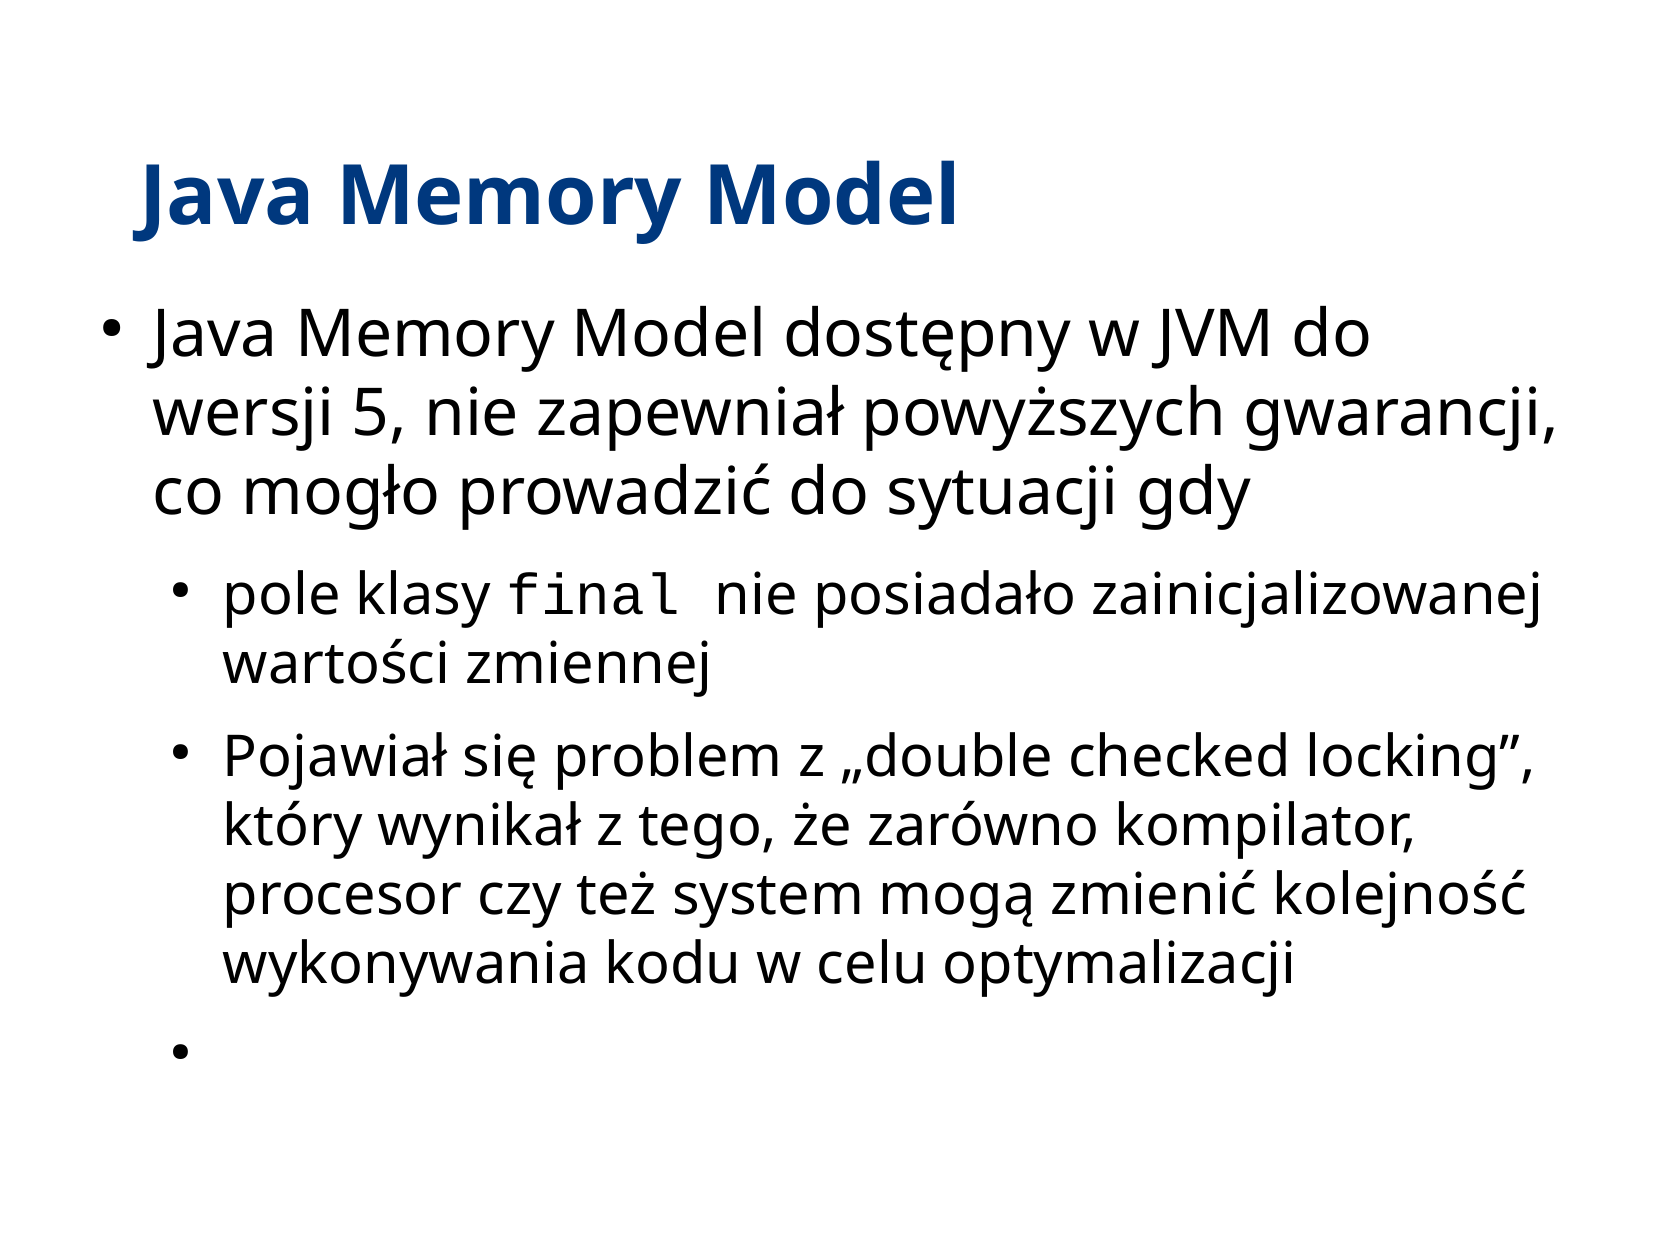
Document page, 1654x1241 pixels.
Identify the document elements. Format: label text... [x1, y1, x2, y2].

list Java Memory Model dostępny w JVM do wersji 5, nie zapewniał powyższych gwarancji, co mogło prowadzić do sytuacji gdy pole klasy final nie posiadało zainicjalizowanej wartości zmiennej Pojawiał się problem z „double checked locking”, który wynikał z tego, że zarówno kompilator, procesor czy też system mogą zmienić kolejność wykonywania kodu w celu optymalizacji [82, 290, 1571, 1010]
title Java Memory Model [82, 49, 1571, 257]
